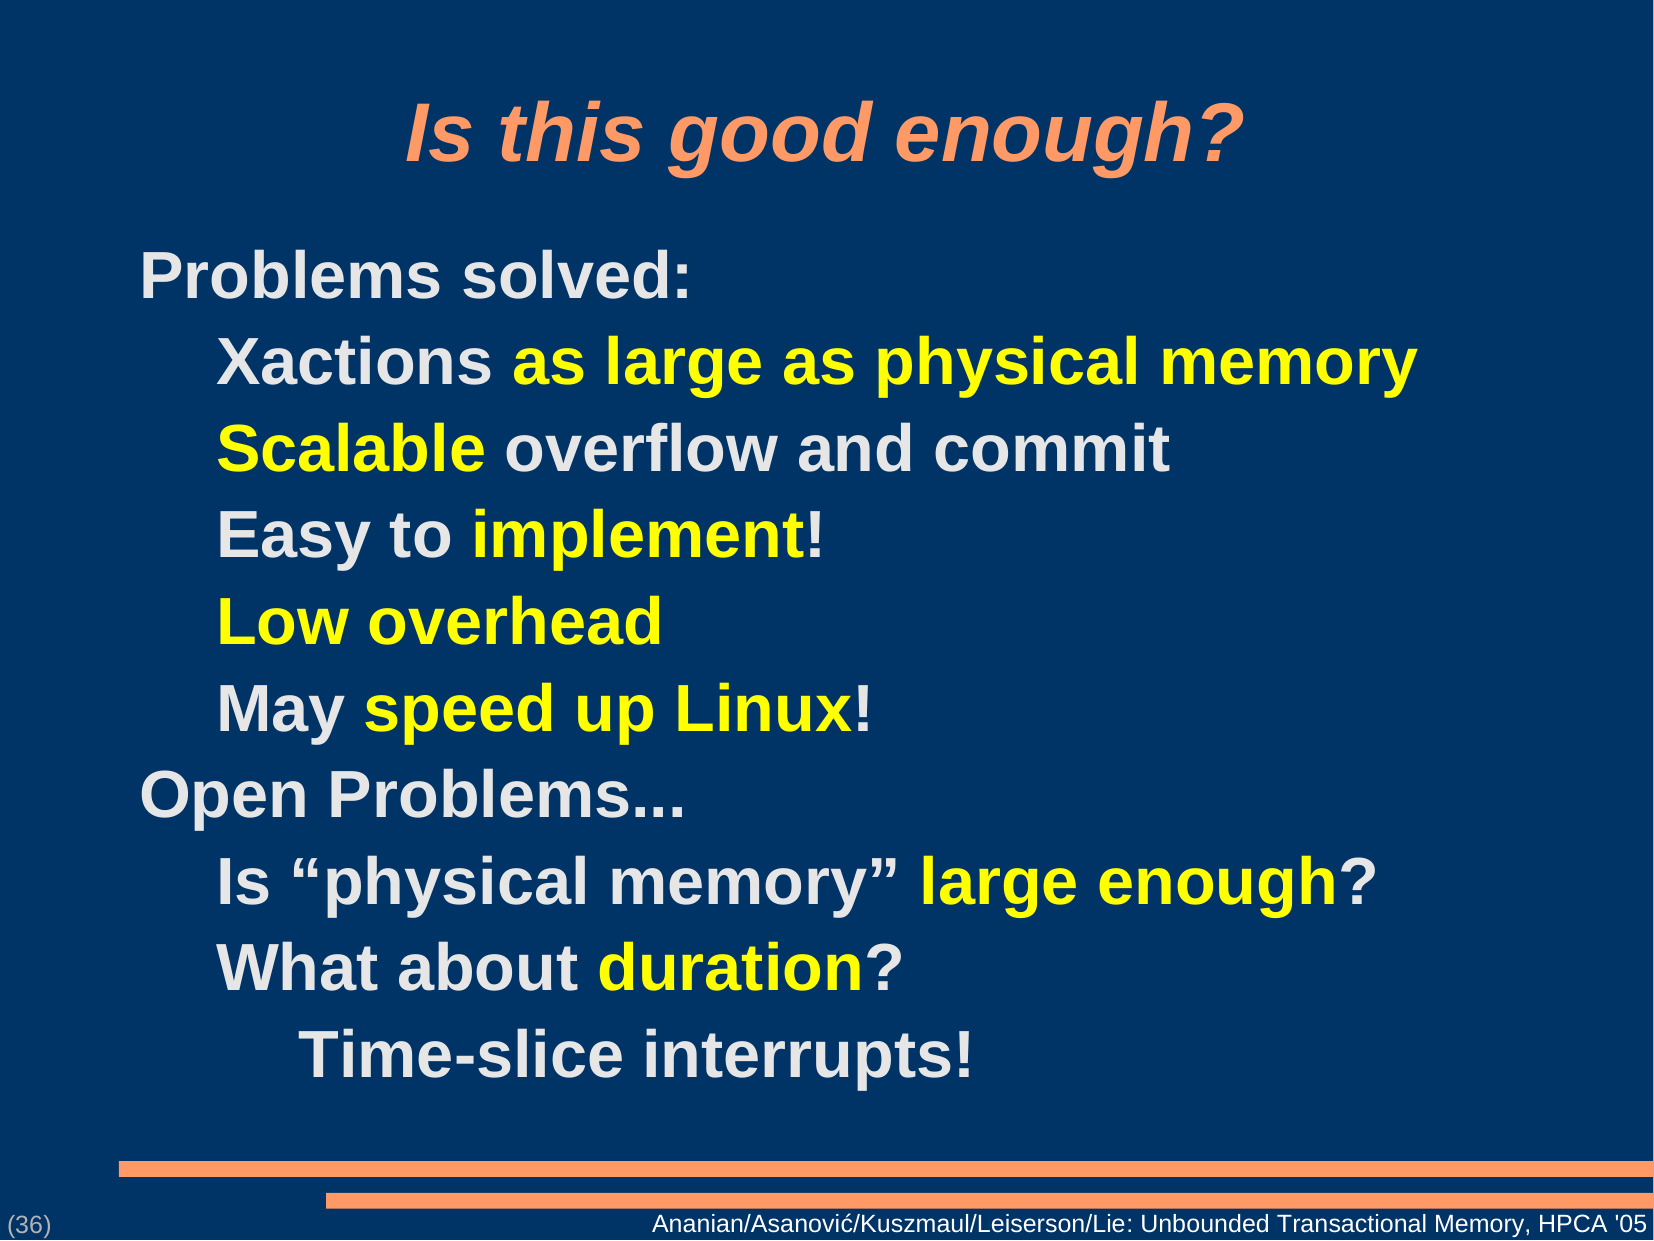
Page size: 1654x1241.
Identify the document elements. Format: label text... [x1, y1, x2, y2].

title Is this good enough? [51, 28, 1600, 236]
list Problems solved: Xactions as large as physical memory Scalable overflow and commit Easy to implement! Low overhead May speed up Linux! Open Problems... Is “physical memory” large enough? What about duration? Time-slice interrupts! [121, 237, 1561, 1132]
